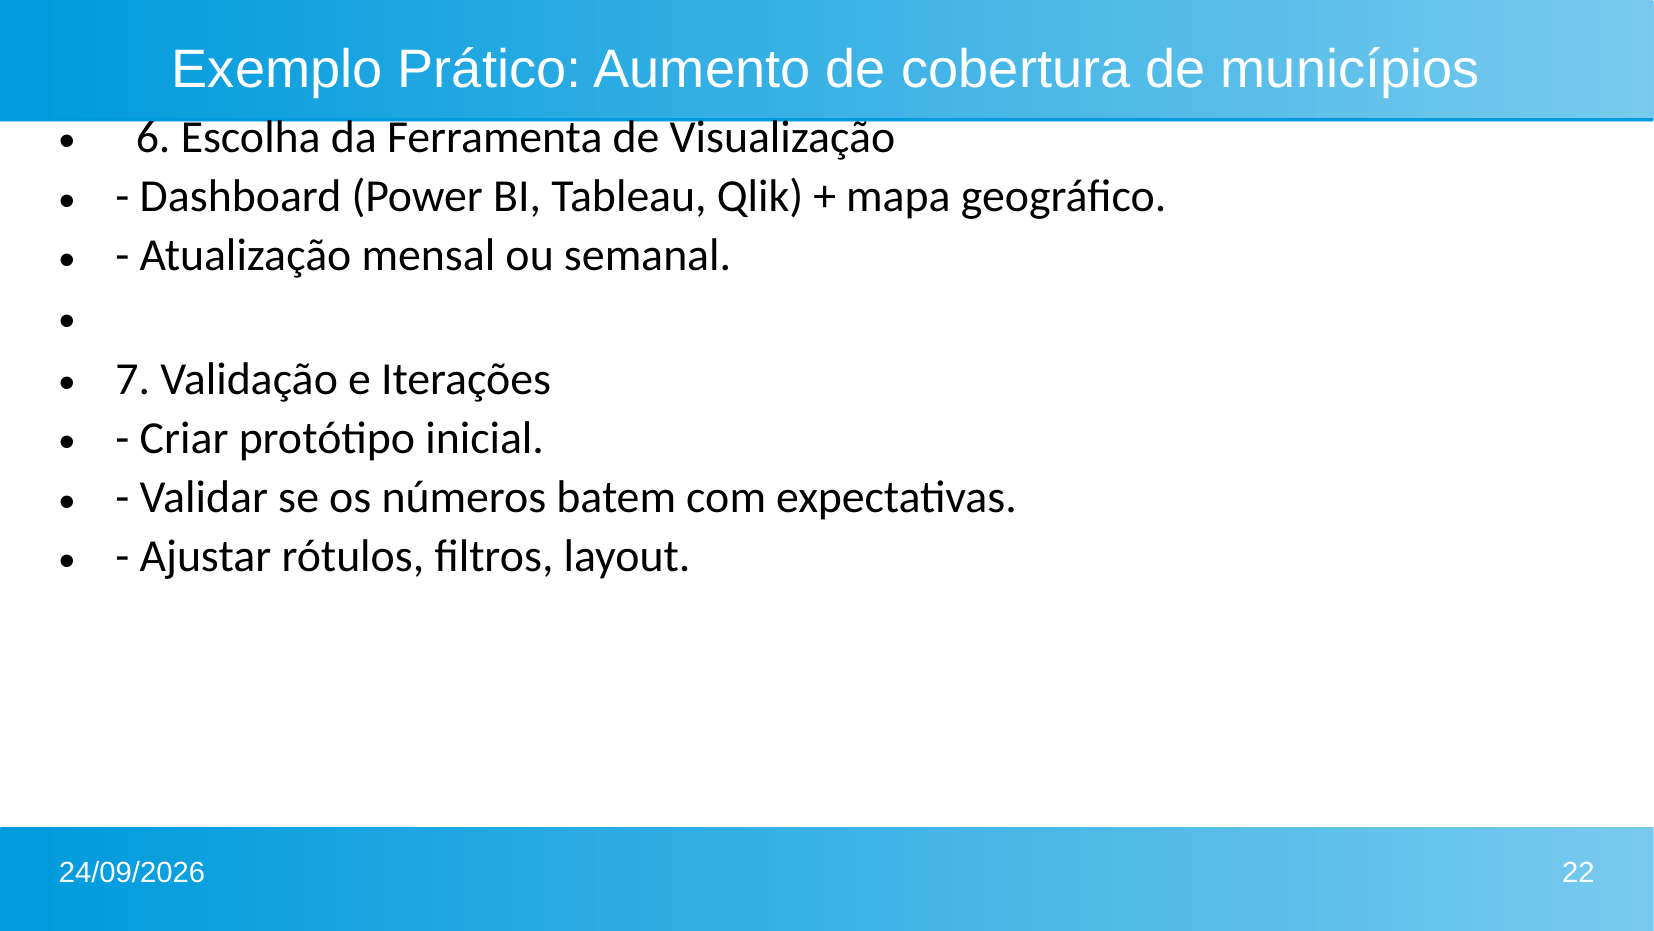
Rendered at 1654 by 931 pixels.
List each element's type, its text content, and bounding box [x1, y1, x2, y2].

list 6. Escolha da Ferramenta de Visualização - Dashboard (Power BI, Tableau, Qlik) + mapa geográfico. - Atualização mensal ou semanal. 7. Validação e Iterações - Criar protótipo inicial. - Validar se os números batem com expectativas. - Ajustar rótulos, filtros, layout. [59, 118, 1595, 709]
title Exemplo Prático: Aumento de cobertura de municípios [59, 29, 1595, 108]
